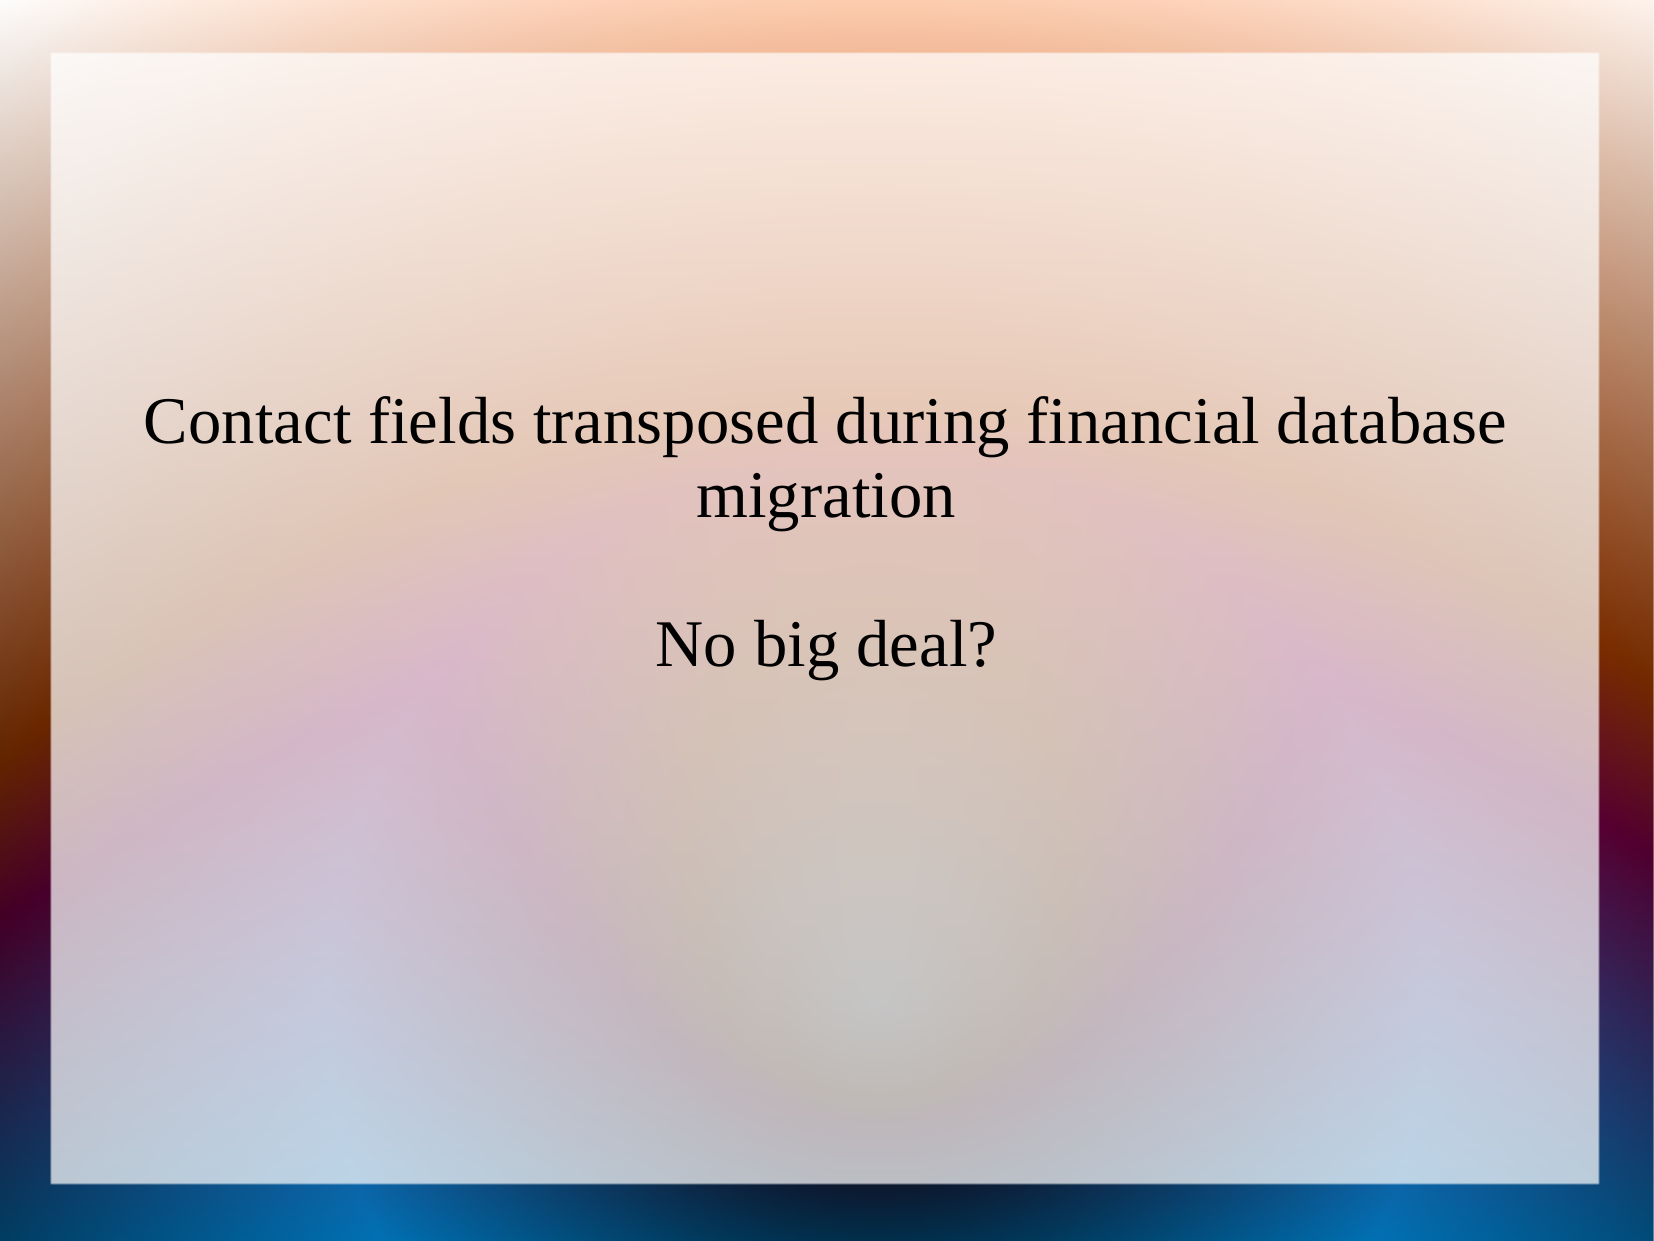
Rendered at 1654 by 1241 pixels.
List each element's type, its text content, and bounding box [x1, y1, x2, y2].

subtitle Contact fields transposed during financial database migration No big deal? [82, 55, 1571, 1010]
picture [0, 0, 1654, 1241]
